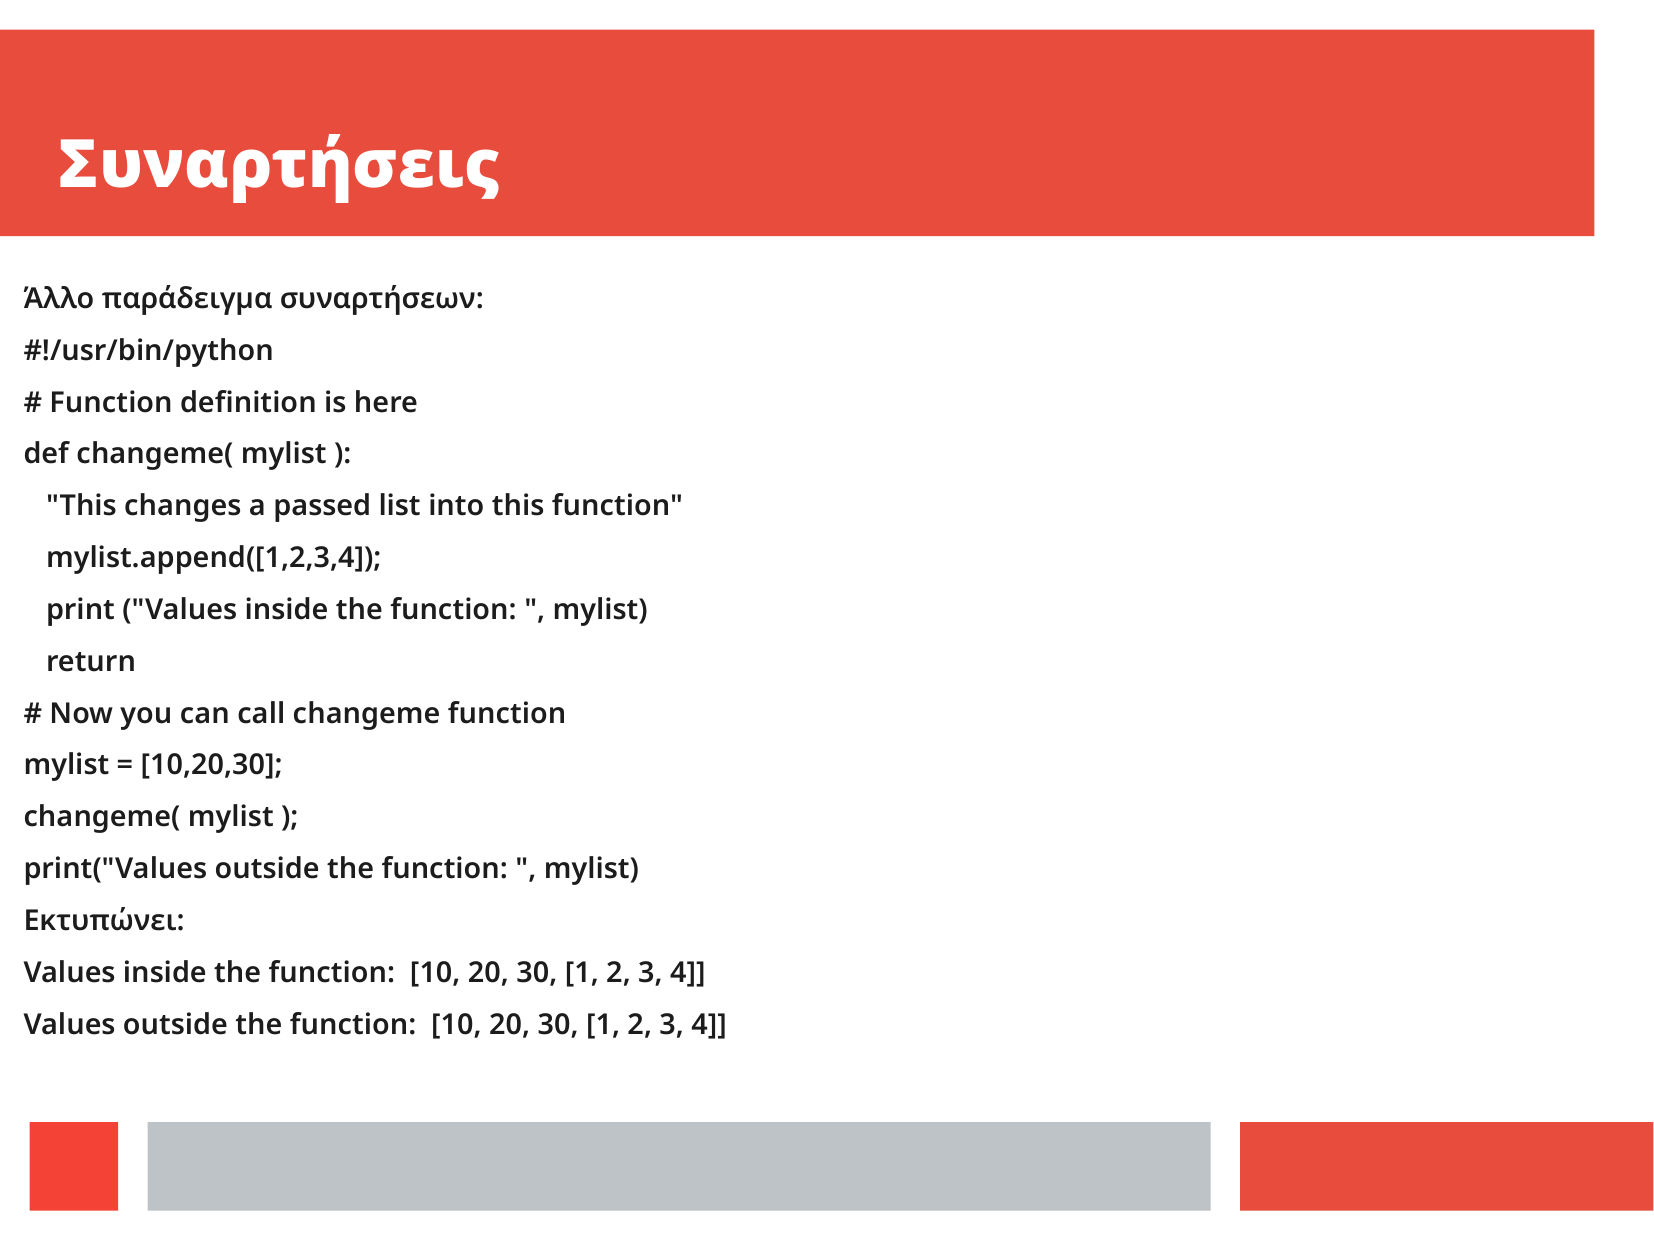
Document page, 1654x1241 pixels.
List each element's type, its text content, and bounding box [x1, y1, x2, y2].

list Άλλο παράδειγμα συναρτήσεων: #!/usr/bin/python # Function definition is here def changeme( mylist ): "This changes a passed list into this function" mylist.append([1,2,3,4]); print ("Values inside the function: ", mylist) return # Now you can call changeme function mylist = [10,20,30]; changeme( mylist ); print("Values outside the function: ", mylist) Εκτυπώνει: Values inside the function: [10, 20, 30, [1, 2, 3, 4]] Values outside the function: [10, 20, 30, [1, 2, 3, 4]] [23, 277, 1619, 1099]
title Συναρτήσεις [59, 59, 1595, 207]
